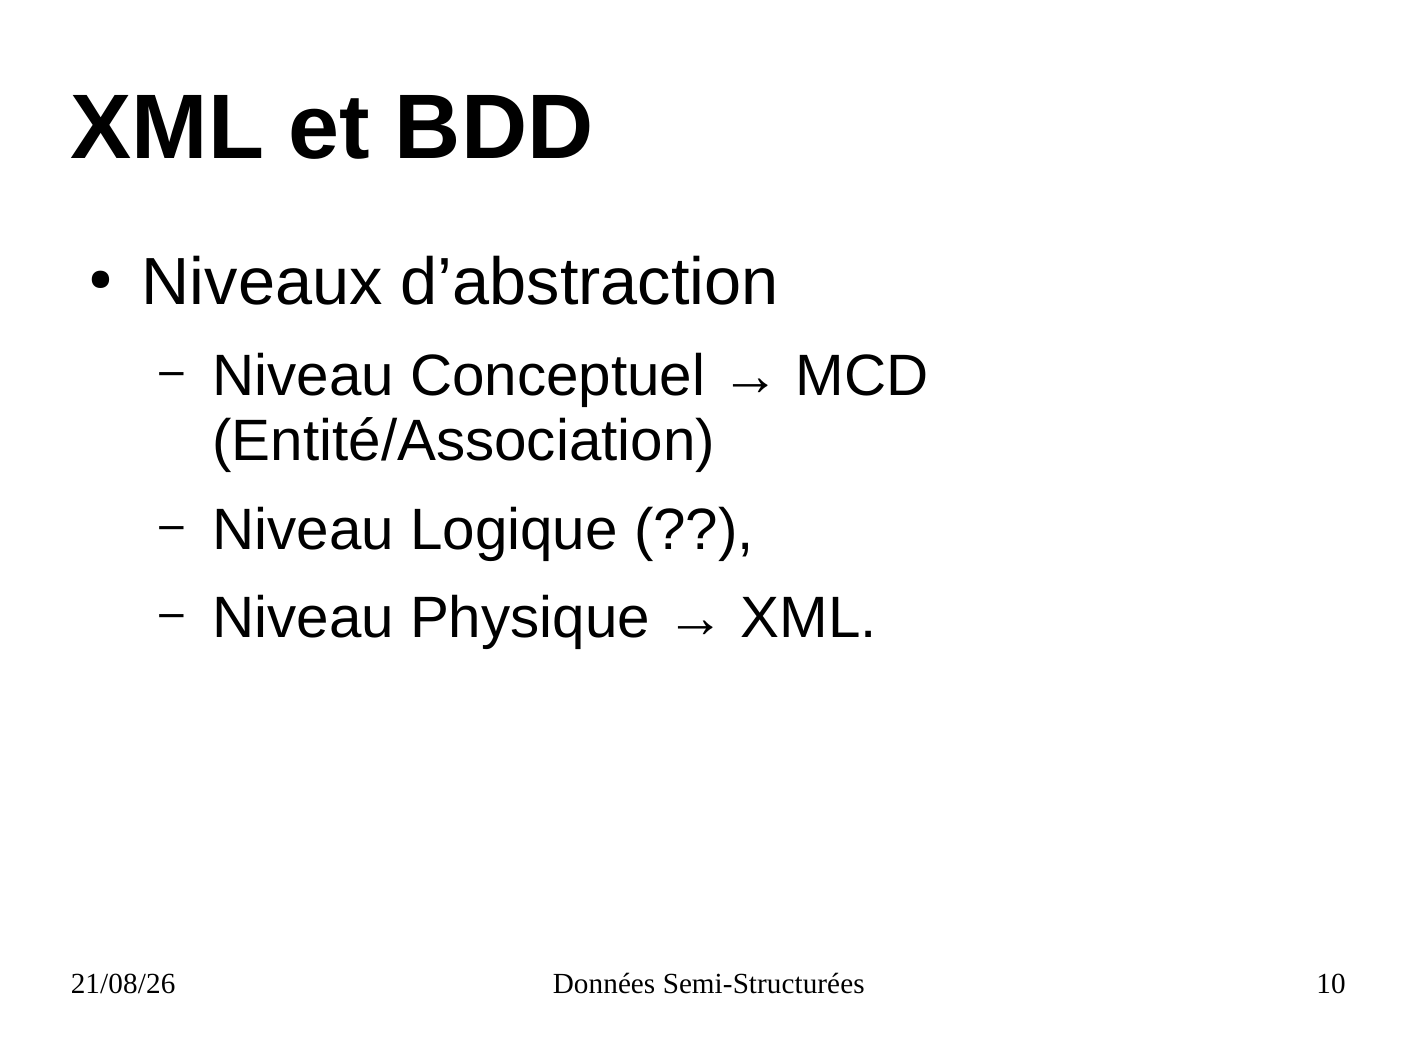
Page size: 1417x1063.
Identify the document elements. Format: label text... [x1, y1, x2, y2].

title XML et BDD [70, 42, 1346, 212]
list Niveaux d’abstraction Niveau Conceptuel → MCD (Entité/Association) Niveau Logique (??), Niveau Physique → XML. [70, 244, 1346, 925]
